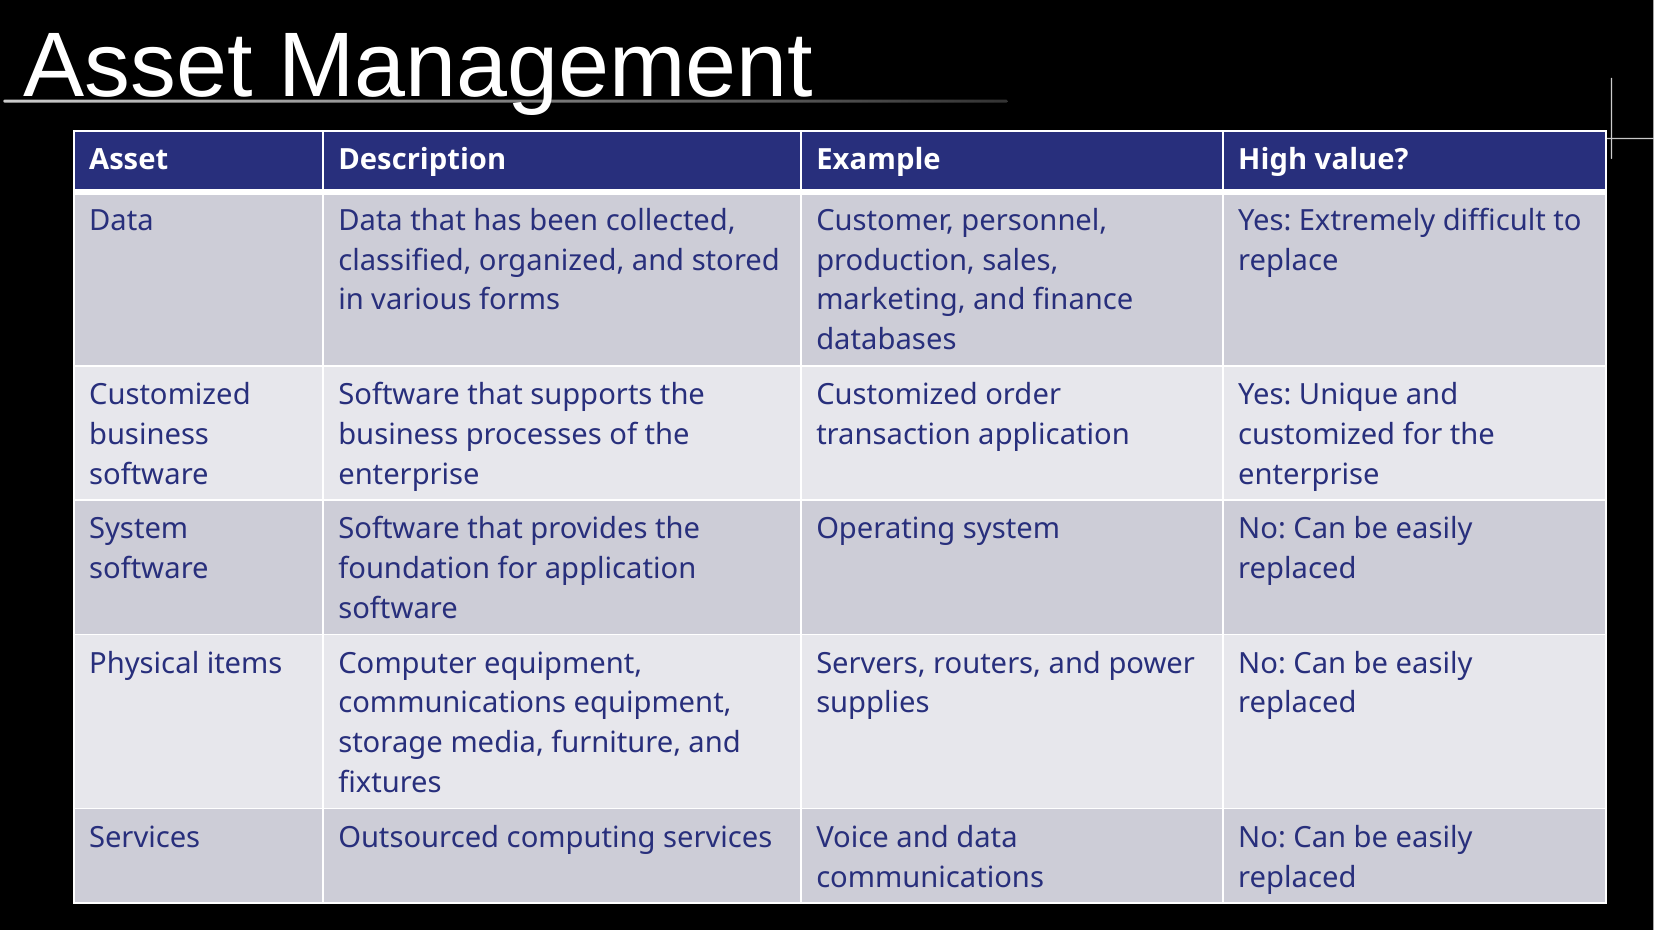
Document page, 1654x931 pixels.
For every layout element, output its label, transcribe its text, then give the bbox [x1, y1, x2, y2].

title Asset Management [23, 11, 1589, 119]
table_header Example [802, 132, 1222, 189]
table_cell Yes: Unique and customized for the enterprise [1224, 367, 1605, 499]
table_cell No: Can be easily replaced [1224, 809, 1605, 902]
table_cell Servers, routers, and power supplies [802, 635, 1222, 808]
table_cell Voice and data communications [802, 809, 1222, 902]
table_header High value? [1224, 132, 1605, 189]
table_cell Outsourced computing services [324, 809, 800, 902]
table_cell Software that supports the business processes of the enterprise [324, 367, 800, 499]
table_cell No: Can be easily replaced [1224, 501, 1605, 634]
table_cell Physical items [75, 635, 322, 808]
table_header Description [324, 132, 800, 189]
table_cell Services [75, 809, 322, 902]
table_cell Data [75, 195, 322, 365]
table_cell No: Can be easily replaced [1224, 635, 1605, 808]
table_cell Computer equipment, communications equipment, storage media, furniture, and fixtures [324, 635, 800, 808]
table_cell System software [75, 501, 322, 634]
table_cell Operating system [802, 501, 1222, 634]
table_header Asset [75, 132, 322, 189]
table_cell Customized order transaction application [802, 367, 1222, 499]
table_cell Yes: Extremely difficult to replace [1224, 195, 1605, 365]
table_cell Customized business software [75, 367, 322, 499]
table_cell Data that has been collected, classified, organized, and stored in various forms [324, 195, 800, 365]
table_cell Customer, personnel, production, sales, marketing, and finance databases [802, 195, 1222, 365]
table_cell Software that provides the foundation for application software [324, 501, 800, 634]
